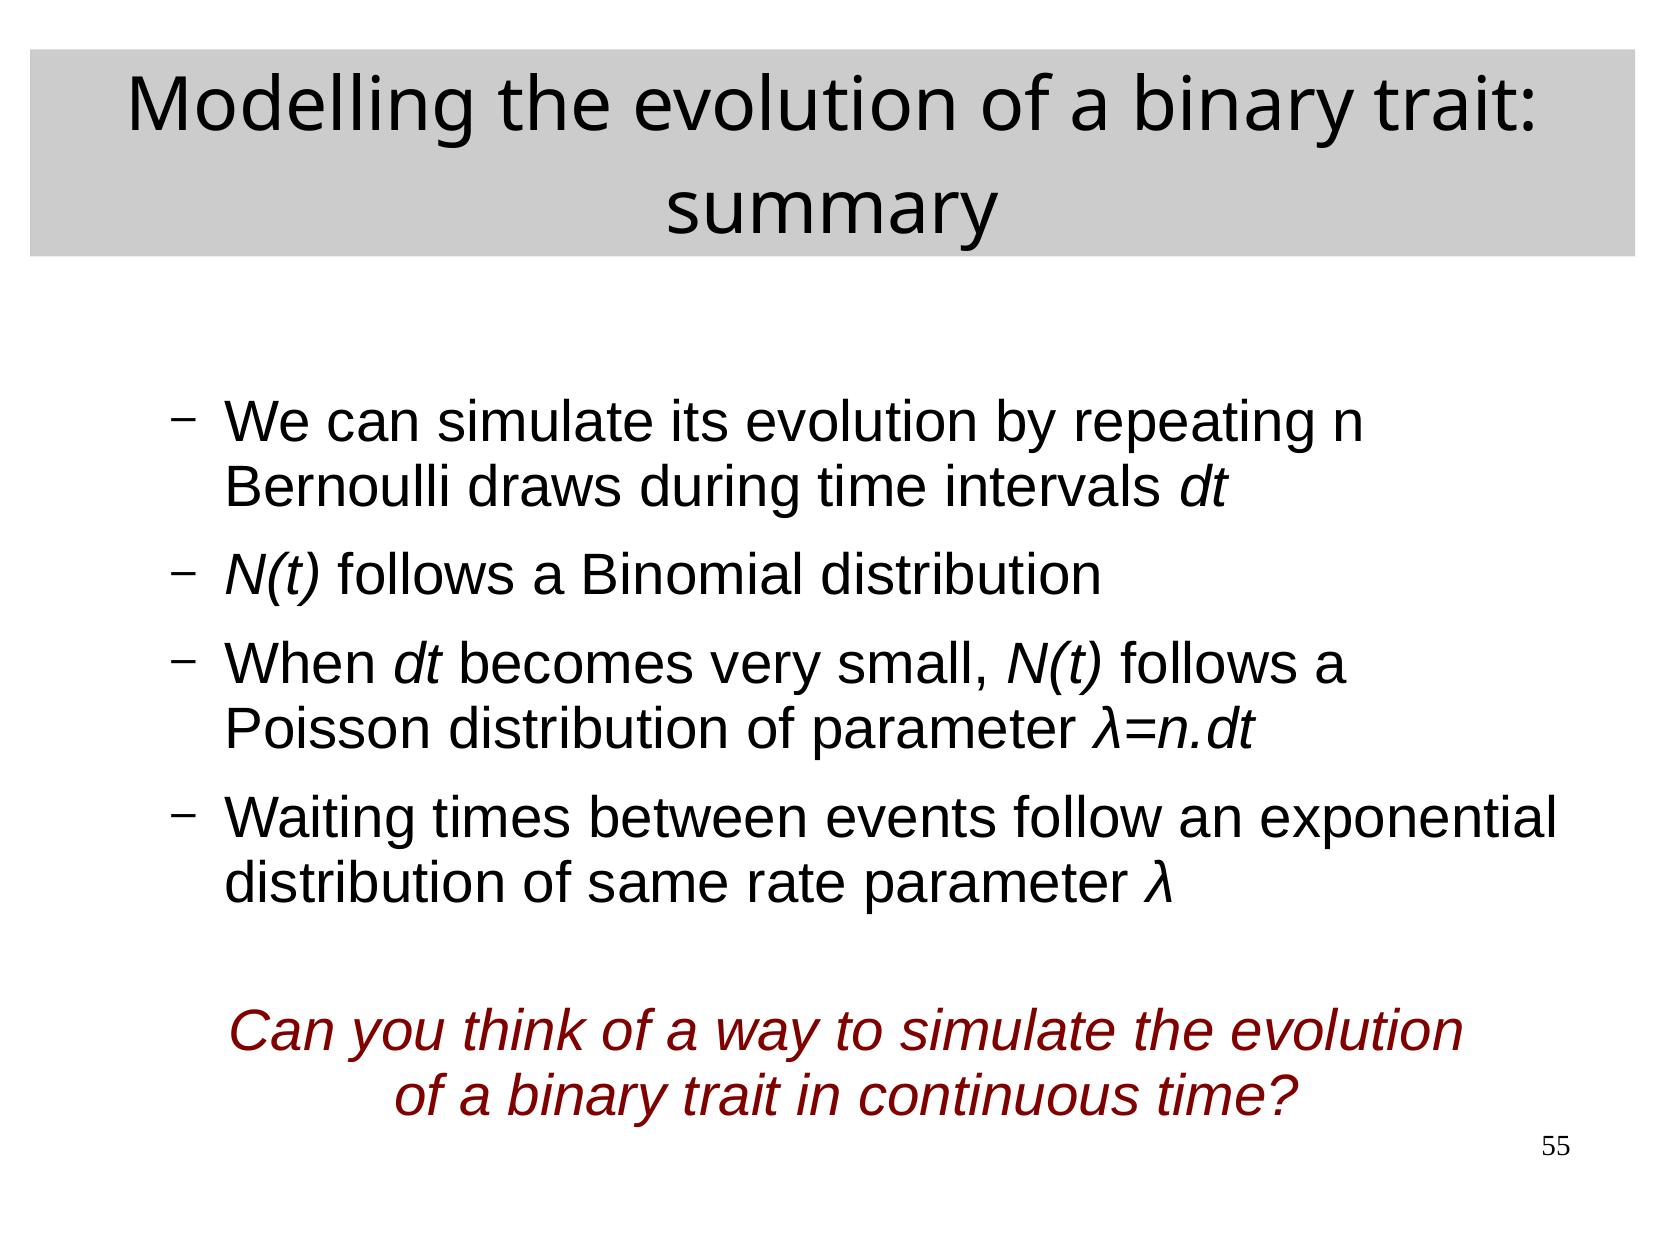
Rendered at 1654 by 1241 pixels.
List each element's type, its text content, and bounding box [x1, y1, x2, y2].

list We can simulate its evolution by repeating n Bernoulli draws during time intervals dt N(t) follows a Binomial distribution When dt becomes very small, N(t) follows a Poisson distribution of parameter λ=n.dt Waiting times between events follow an exponential distribution of same rate parameter λ [82, 290, 1571, 1010]
text_box Can you think of a way to simulate the evolution of a binary trait in continuous time? [195, 990, 1501, 1135]
title Modelling the evolution of a binary trait: summary [30, 49, 1636, 257]
